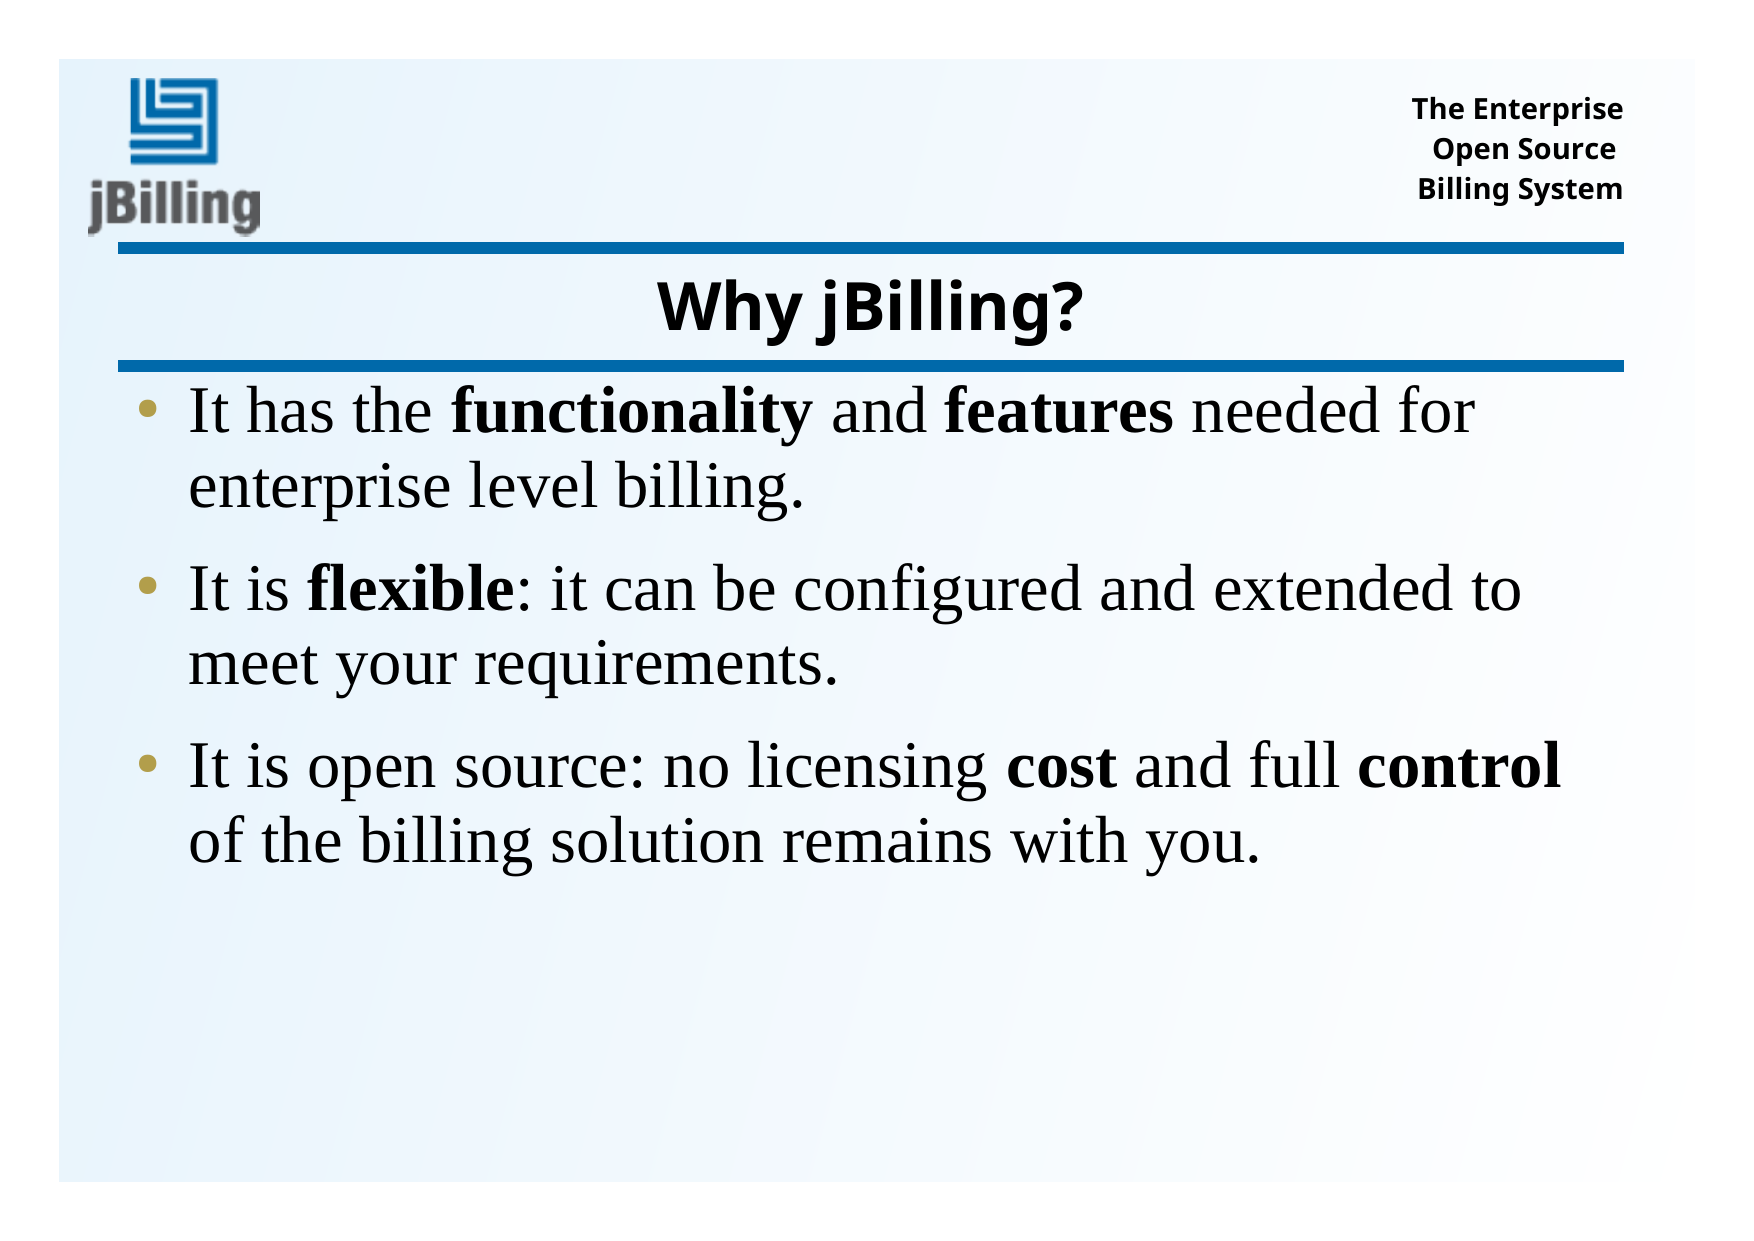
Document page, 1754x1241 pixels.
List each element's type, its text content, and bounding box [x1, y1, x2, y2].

title Why jBilling? [118, 248, 1625, 361]
picture [88, 78, 260, 237]
list It has the functionality and features needed for enterprise level billing. It is flexible: it can be configured and extended to meet your requirements. It is open source: no licensing cost and full control of the billing solution remains with you. [118, 373, 1625, 1134]
